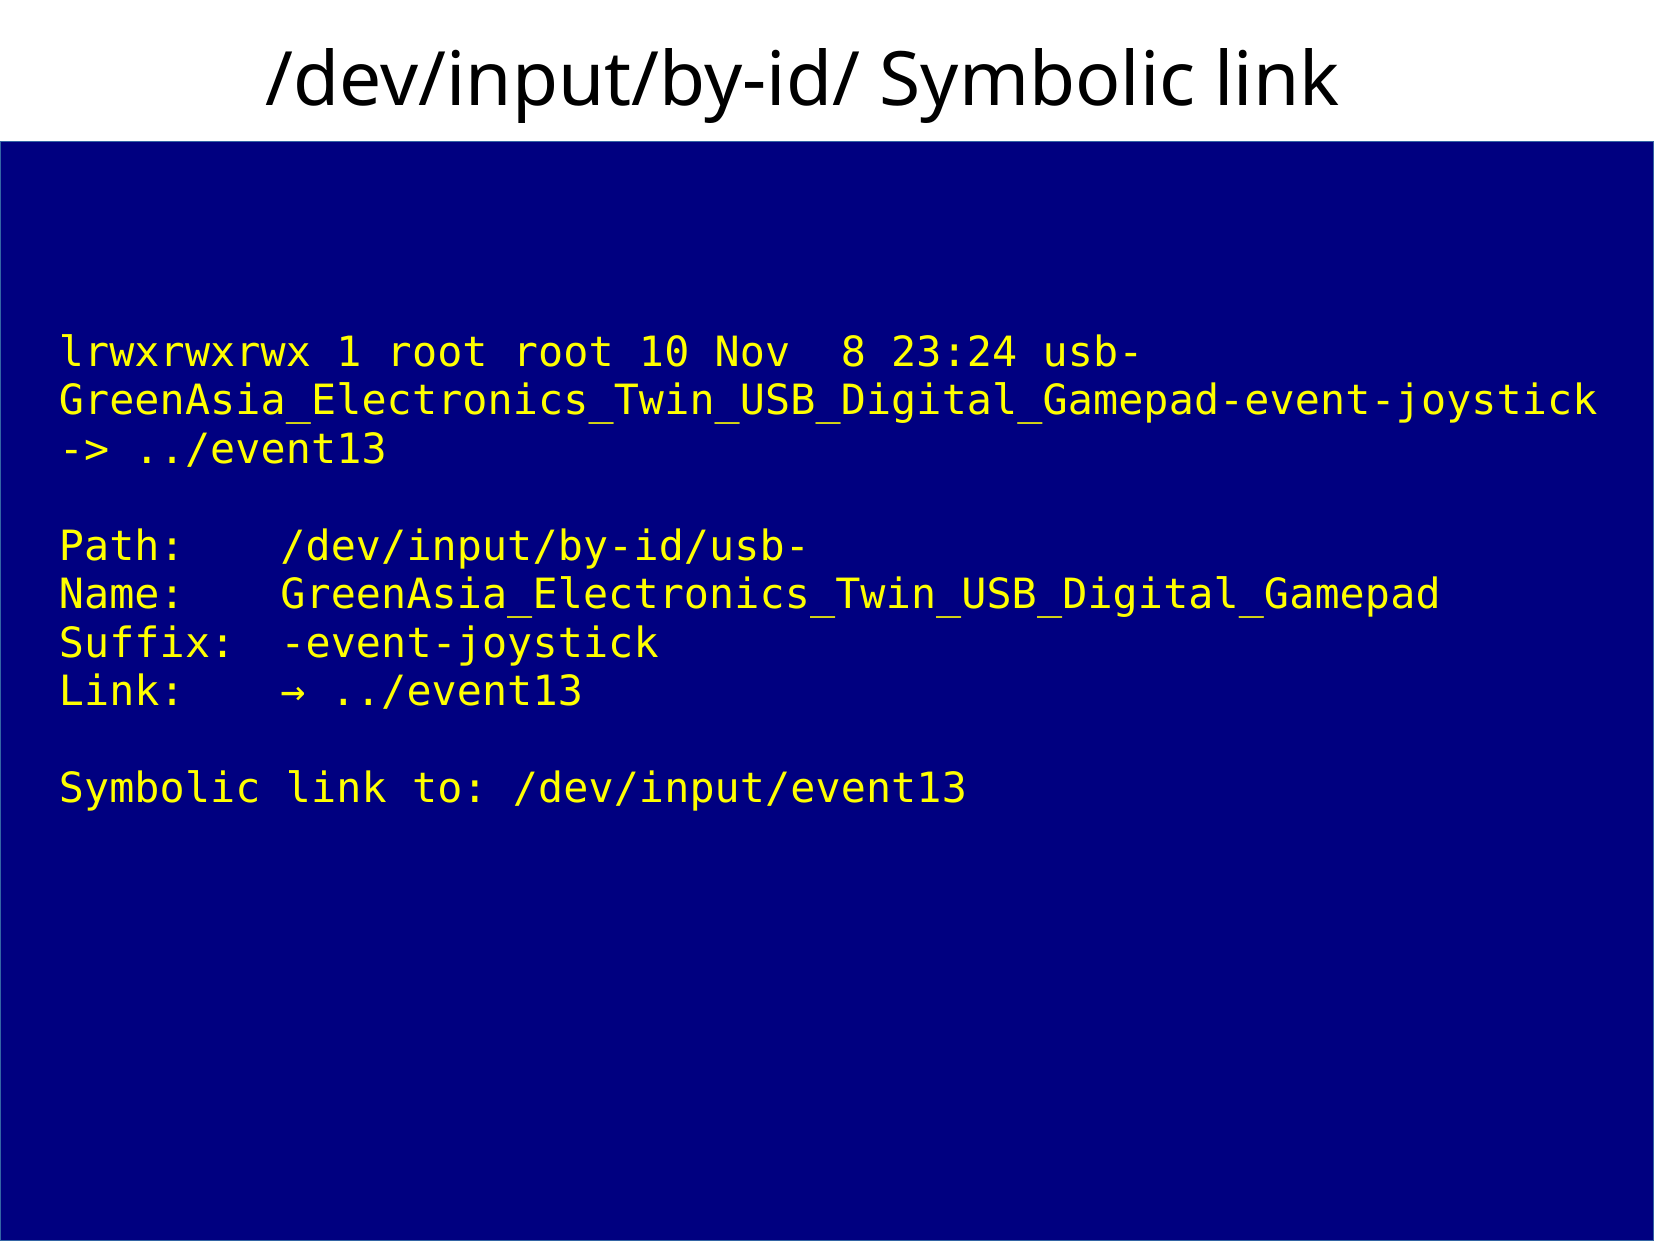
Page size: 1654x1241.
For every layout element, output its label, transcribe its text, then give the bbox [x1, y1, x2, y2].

text_box lrwxrwxrwx 1 root root 10 Nov 8 23:24 usb-GreenAsia_Electronics_Twin_USB_Digital_Gamepad-event-joystick -> ../event13 Path: /dev/input/by-id/usb- Name: GreenAsia_Electronics_Twin_USB_Digital_Gamepad Suffix: -event-joystick Link: → ../event13 Symbolic link to: /dev/input/event13 [0, 141, 1654, 1241]
title /dev/input/by-id/ Symbolic link [59, 35, 1548, 118]
